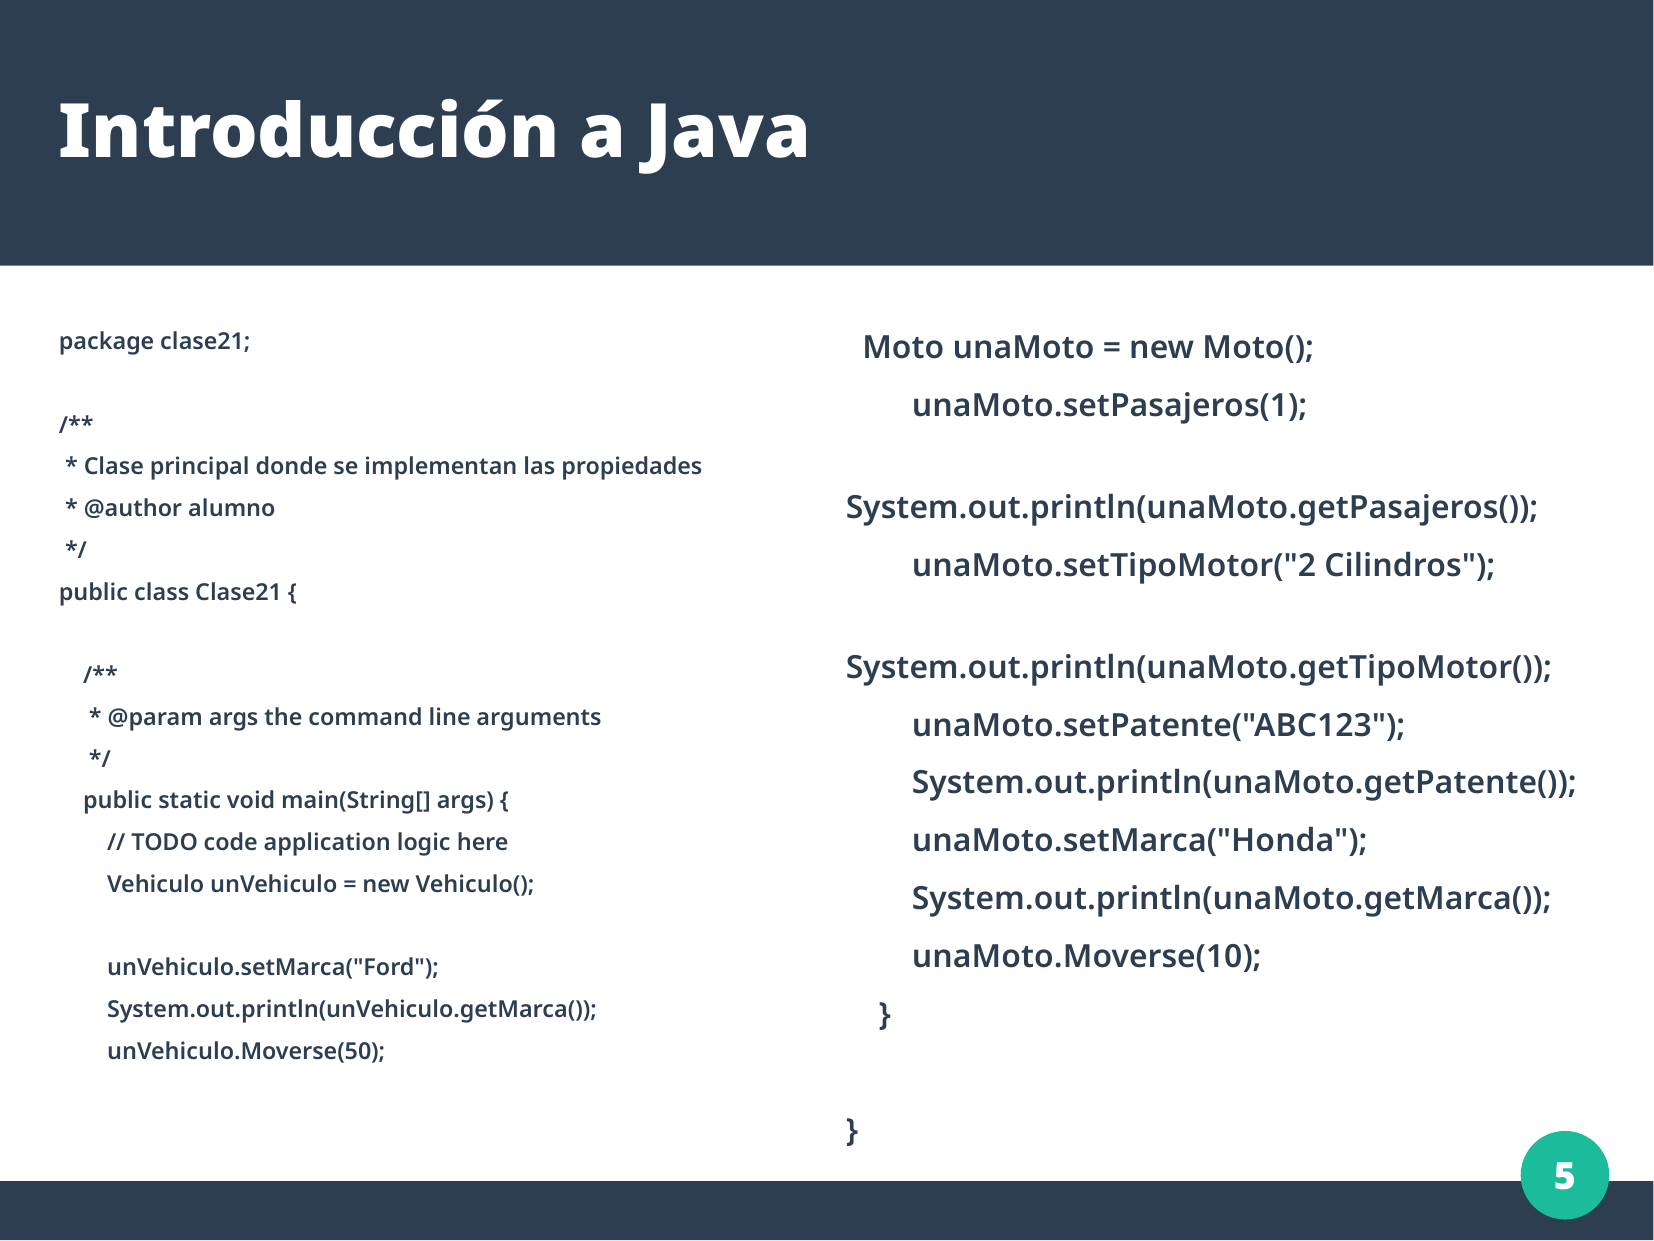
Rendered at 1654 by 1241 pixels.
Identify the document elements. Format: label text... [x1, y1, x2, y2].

list Moto unaMoto = new Moto(); unaMoto.setPasajeros(1); System.out.println(unaMoto.getPasajeros()); unaMoto.setTipoMotor("2 Cilindros"); System.out.println(unaMoto.getTipoMotor()); unaMoto.setPatente("ABC123"); System.out.println(unaMoto.getPatente()); unaMoto.setMarca("Honda"); System.out.println(unaMoto.getMarca()); unaMoto.Moverse(10); } } [845, 324, 1596, 1152]
list package clase21; /** * Clase principal donde se implementan las propiedades * @author alumno */ public class Clase21 { /** * @param args the command line arguments */ public static void main(String[] args) { // TODO code application logic here Vehiculo unVehiculo = new Vehiculo(); unVehiculo.setMarca("Ford"); System.out.println(unVehiculo.getMarca()); unVehiculo.Moverse(50); [59, 324, 809, 1152]
title Introducción a Java [59, 49, 1595, 207]
